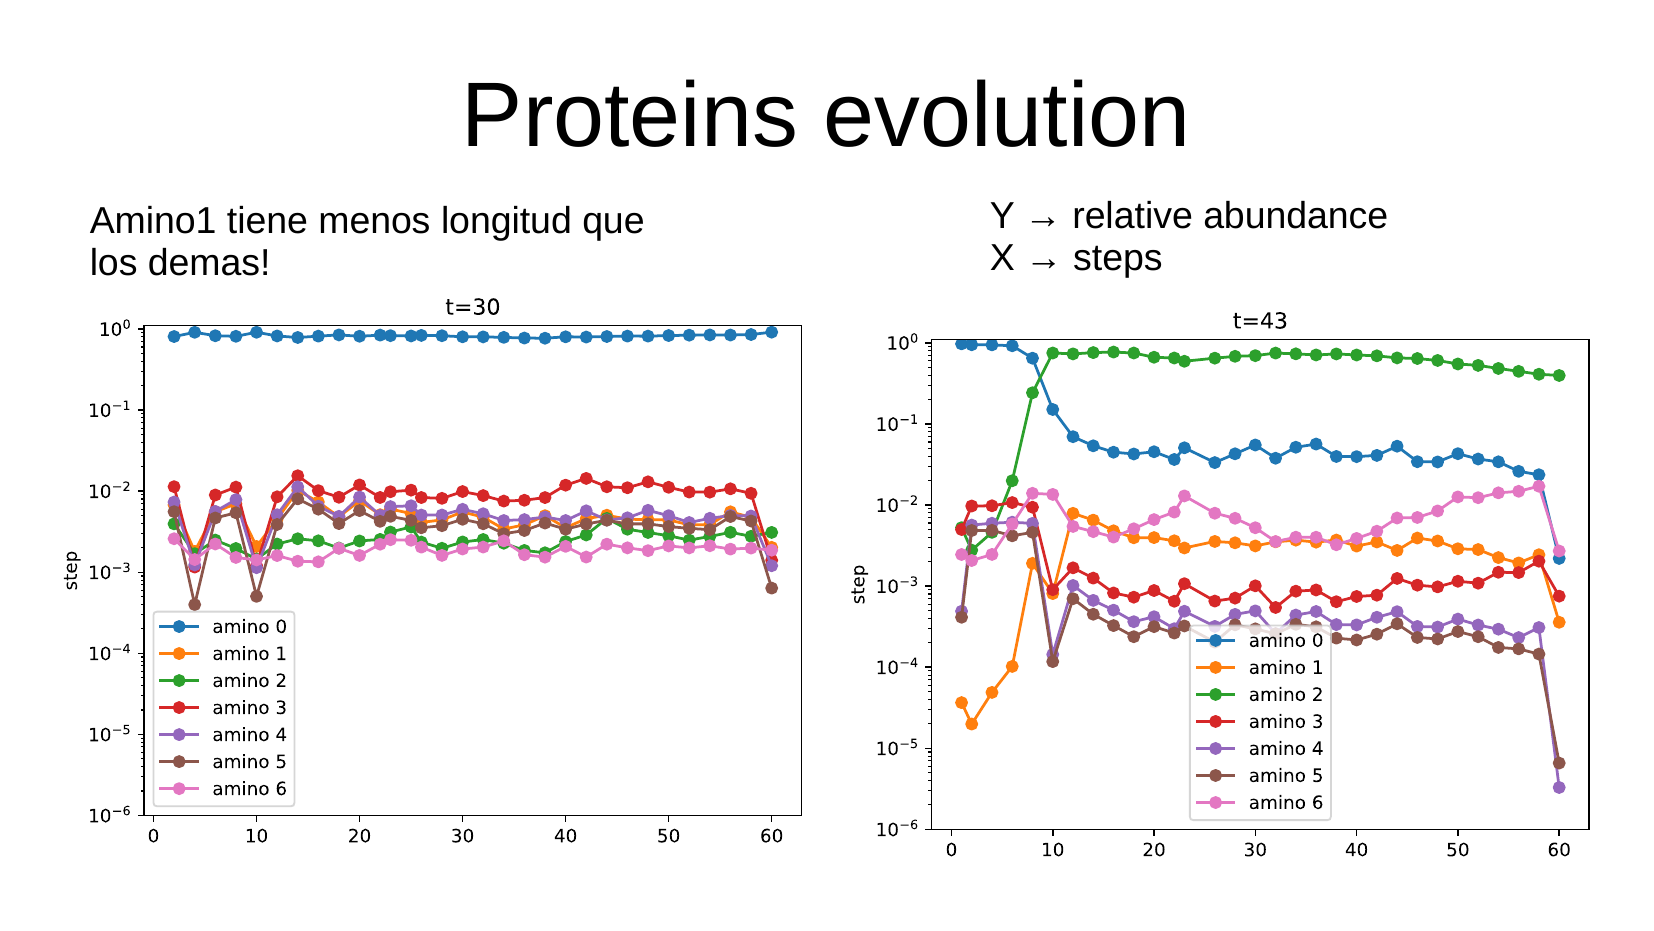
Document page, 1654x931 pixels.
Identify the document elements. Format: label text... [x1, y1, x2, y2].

picture [37, 248, 1654, 901]
title Proteins evolution [82, 37, 1571, 193]
text_box Amino1 tiene menos longitud que los demas! [75, 192, 705, 460]
text_box Y → relative abundance X → steps [975, 187, 1501, 287]
